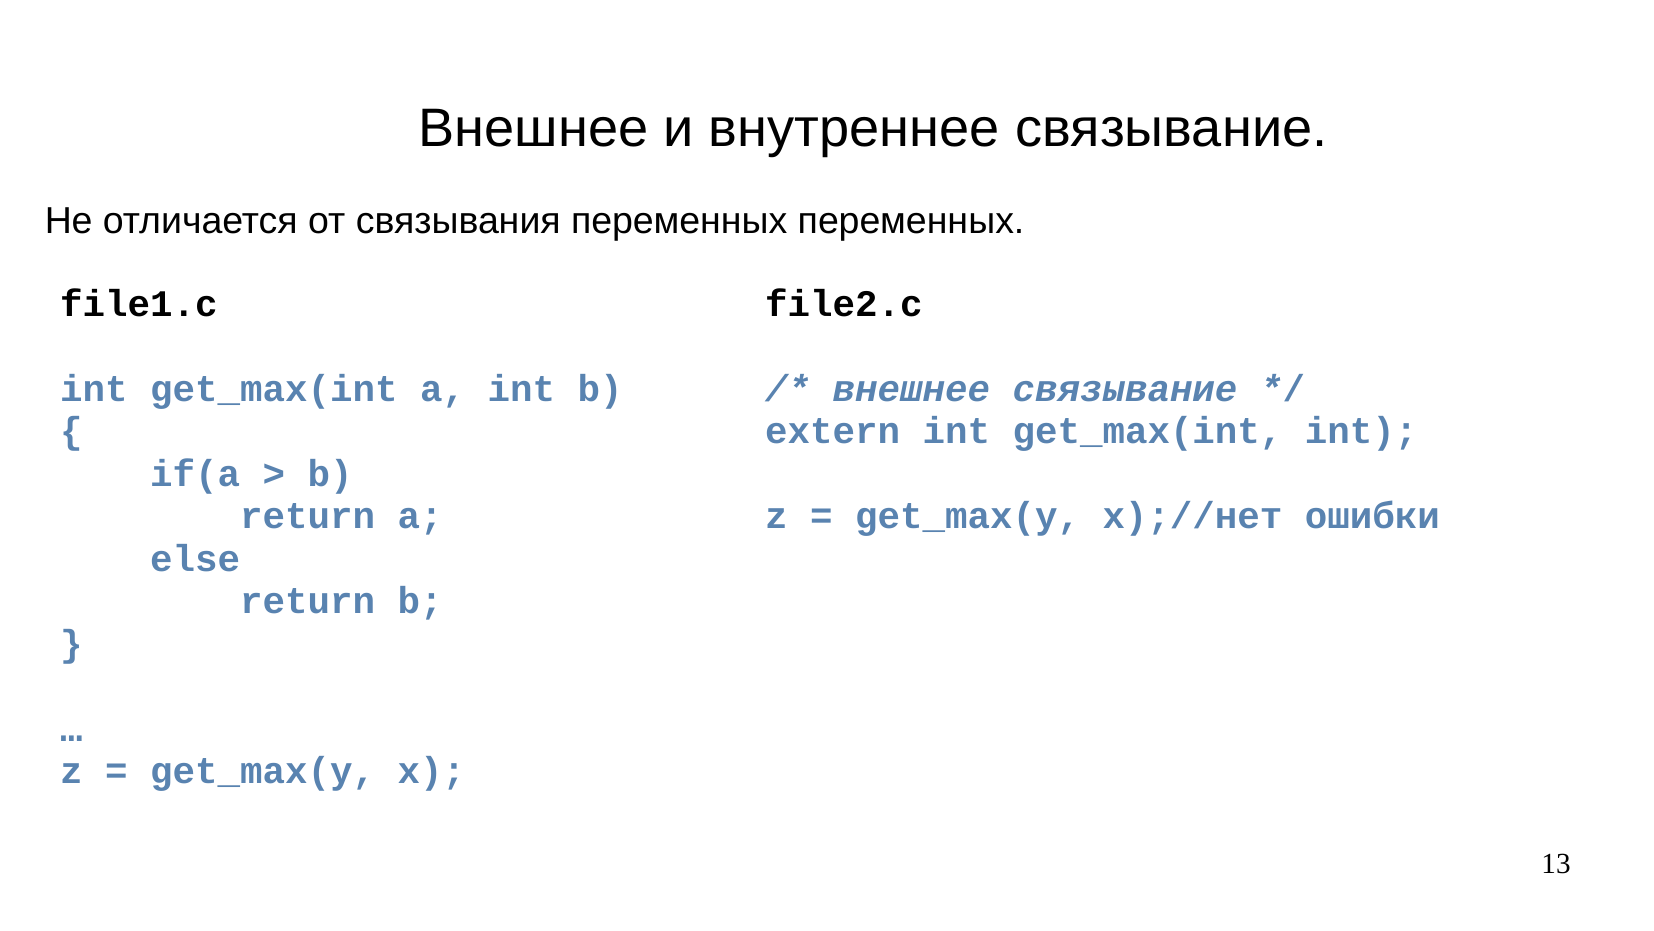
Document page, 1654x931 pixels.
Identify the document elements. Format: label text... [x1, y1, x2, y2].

text_box Не отличается от связывания переменных переменных. [30, 192, 1558, 249]
list file2.c /* внешнее связывание */ extern int get_max(int, int); z = get_max(y, x);//нет ошибки [765, 285, 1621, 676]
list file1.c int get_max(int a, int b) { if(a > b) return a; else return b; } … z = get_max(y, x); [60, 285, 721, 841]
text_box Внешнее и внутреннее связывание. [30, 90, 1606, 189]
